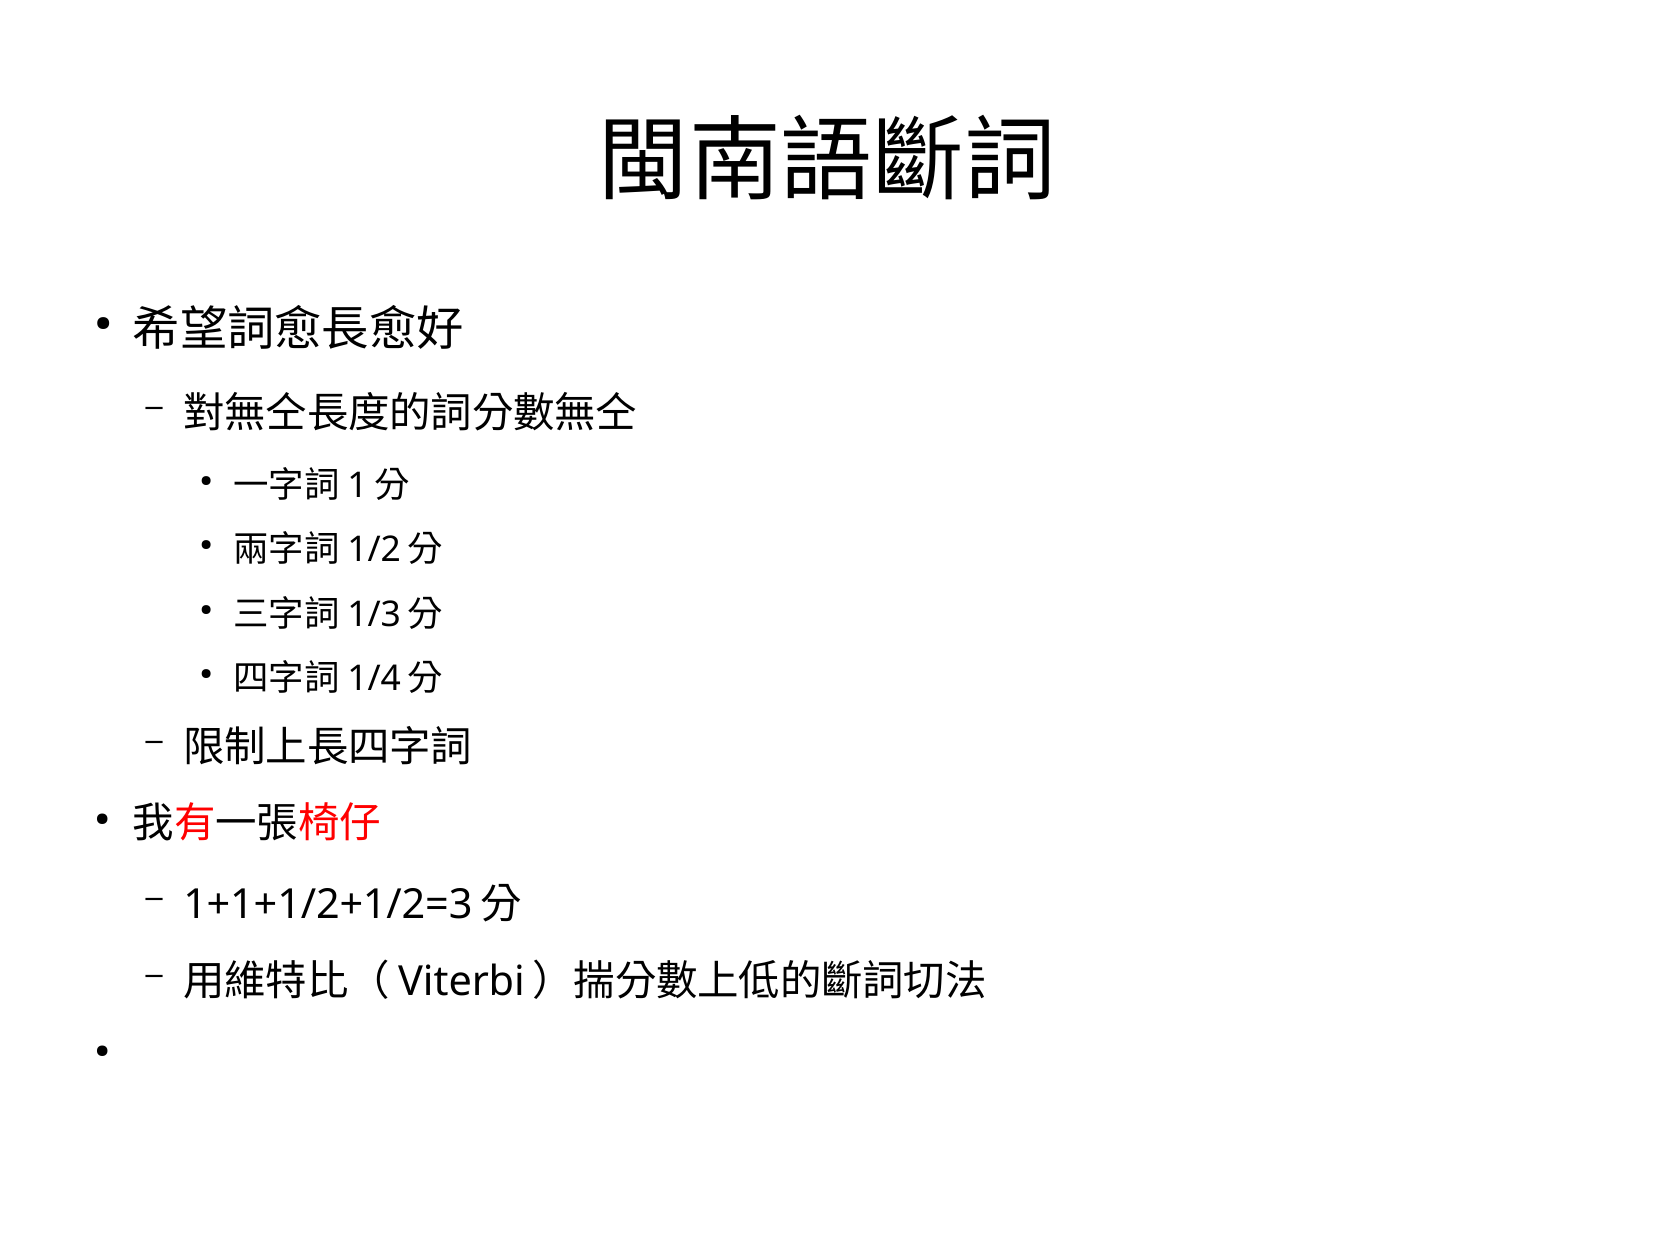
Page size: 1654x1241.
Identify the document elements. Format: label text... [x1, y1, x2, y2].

list 希望詞愈長愈好 對無仝長度的詞分數無仝 一字詞1分 兩字詞1/2分 三字詞1/3分 四字詞1/4分 限制上長四字詞 我有一張椅仔 1+1+1/2+1/2=3分 用維特比（Viterbi）揣分數上低的斷詞切法 [82, 290, 1538, 1010]
title 閩南語斷詞 [82, 49, 1571, 257]
